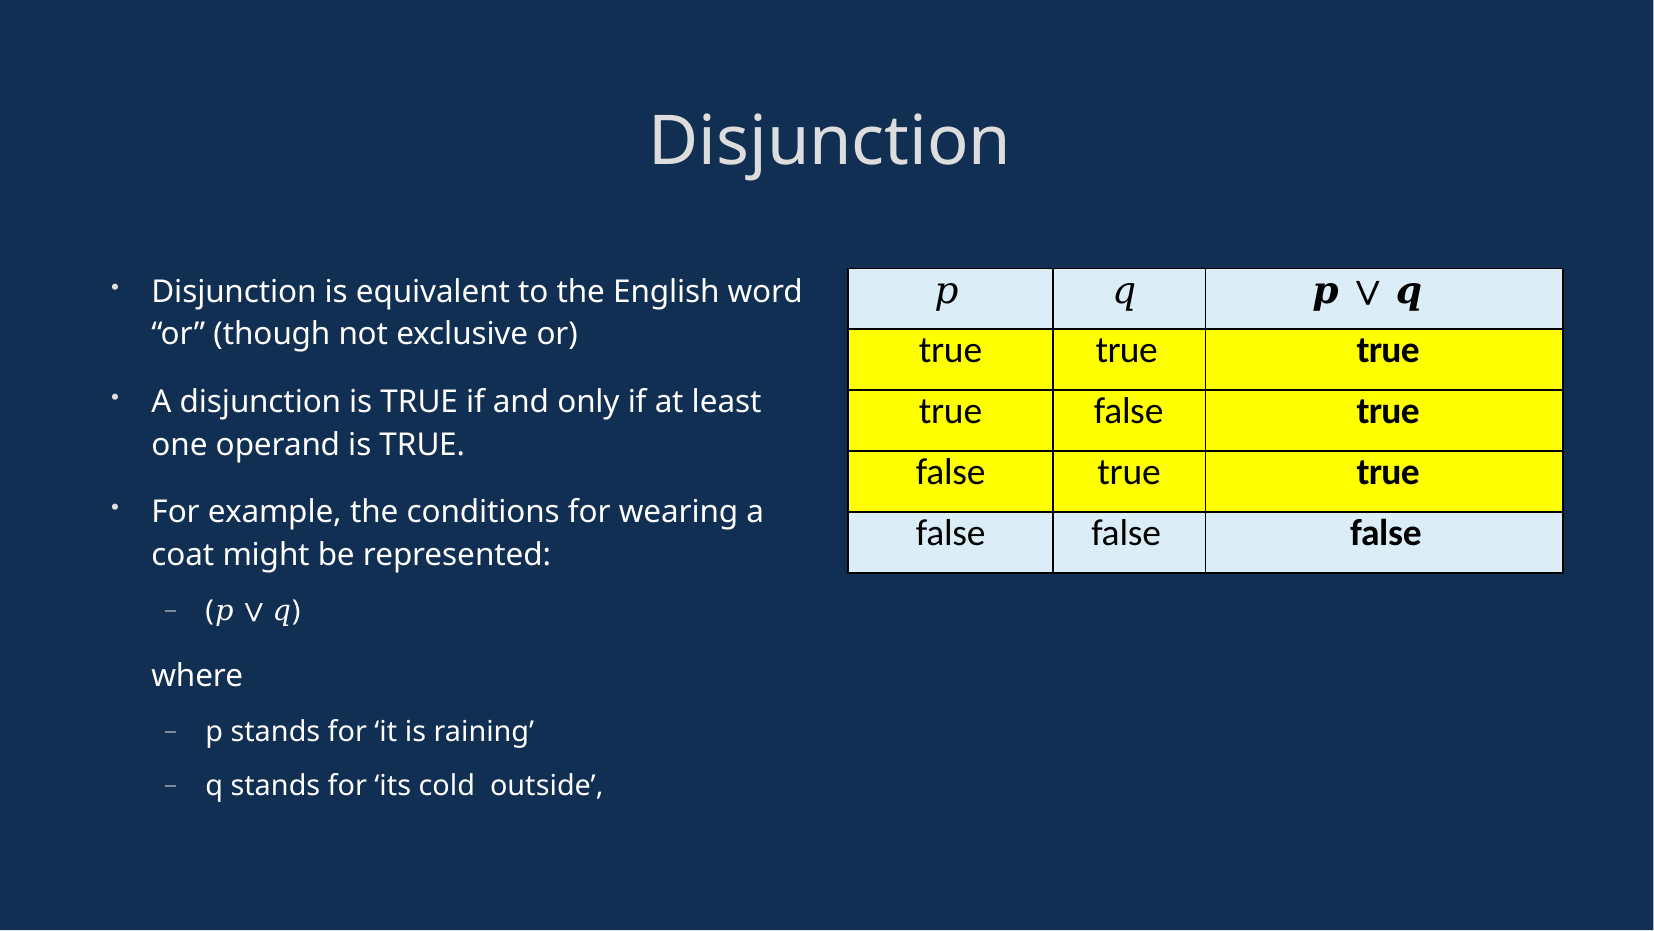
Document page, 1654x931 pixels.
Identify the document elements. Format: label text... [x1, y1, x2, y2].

table_cell false [1206, 513, 1562, 572]
table_cell true [1206, 452, 1562, 511]
table_header 𝒑 ∨ 𝒒 [1206, 269, 1562, 328]
table_cell false [849, 452, 1052, 511]
title Disjunction [97, 56, 1563, 220]
table_cell true [849, 330, 1052, 389]
table_cell true [1206, 330, 1562, 389]
table_cell false [1054, 391, 1205, 450]
table_cell true [849, 391, 1052, 450]
table_cell true [1054, 452, 1205, 511]
table_cell false [1054, 513, 1205, 572]
table_cell true [1054, 330, 1205, 389]
list Disjunction is equivalent to the English word “or” (though not exclusive or) A disjunction is TRUE if and only if at least one operand is TRUE. For example, the conditions for wearing a coat might be represented: (𝑝 ∨ 𝑞) where p stands for ‘it is raining’ q stands for ‘its cold outside’, [97, 268, 813, 806]
table_header 𝑞 [1054, 269, 1205, 328]
table_cell false [849, 513, 1052, 572]
table_header 𝑝 [849, 269, 1052, 328]
table_cell true [1206, 391, 1562, 450]
